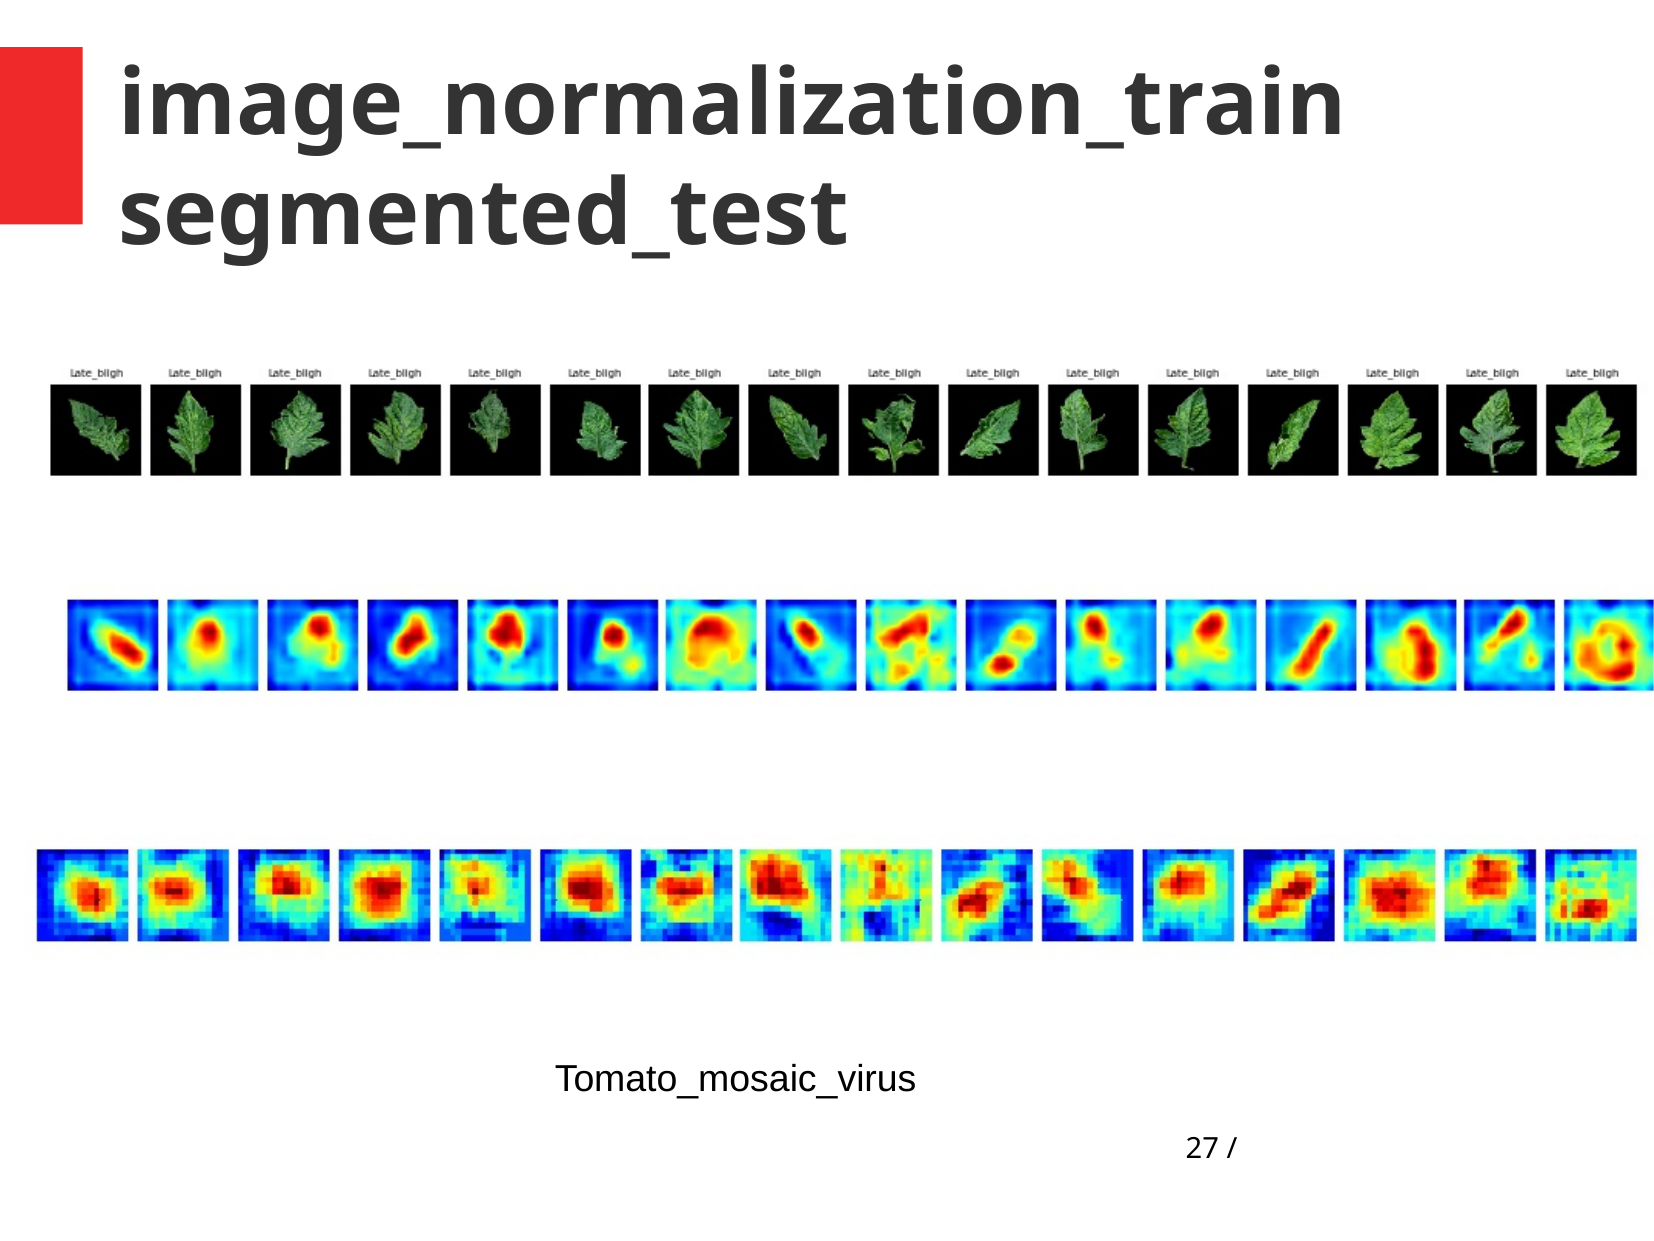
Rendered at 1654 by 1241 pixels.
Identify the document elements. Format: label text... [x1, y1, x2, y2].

picture [0, 834, 1654, 979]
title image_normalization_train segmented_test [118, 41, 1571, 265]
picture [0, 357, 1654, 513]
text_box / [1185, 1129, 1571, 1216]
text_box Tomato_mosaic_virus [540, 1050, 1023, 1107]
picture [17, 583, 1654, 728]
